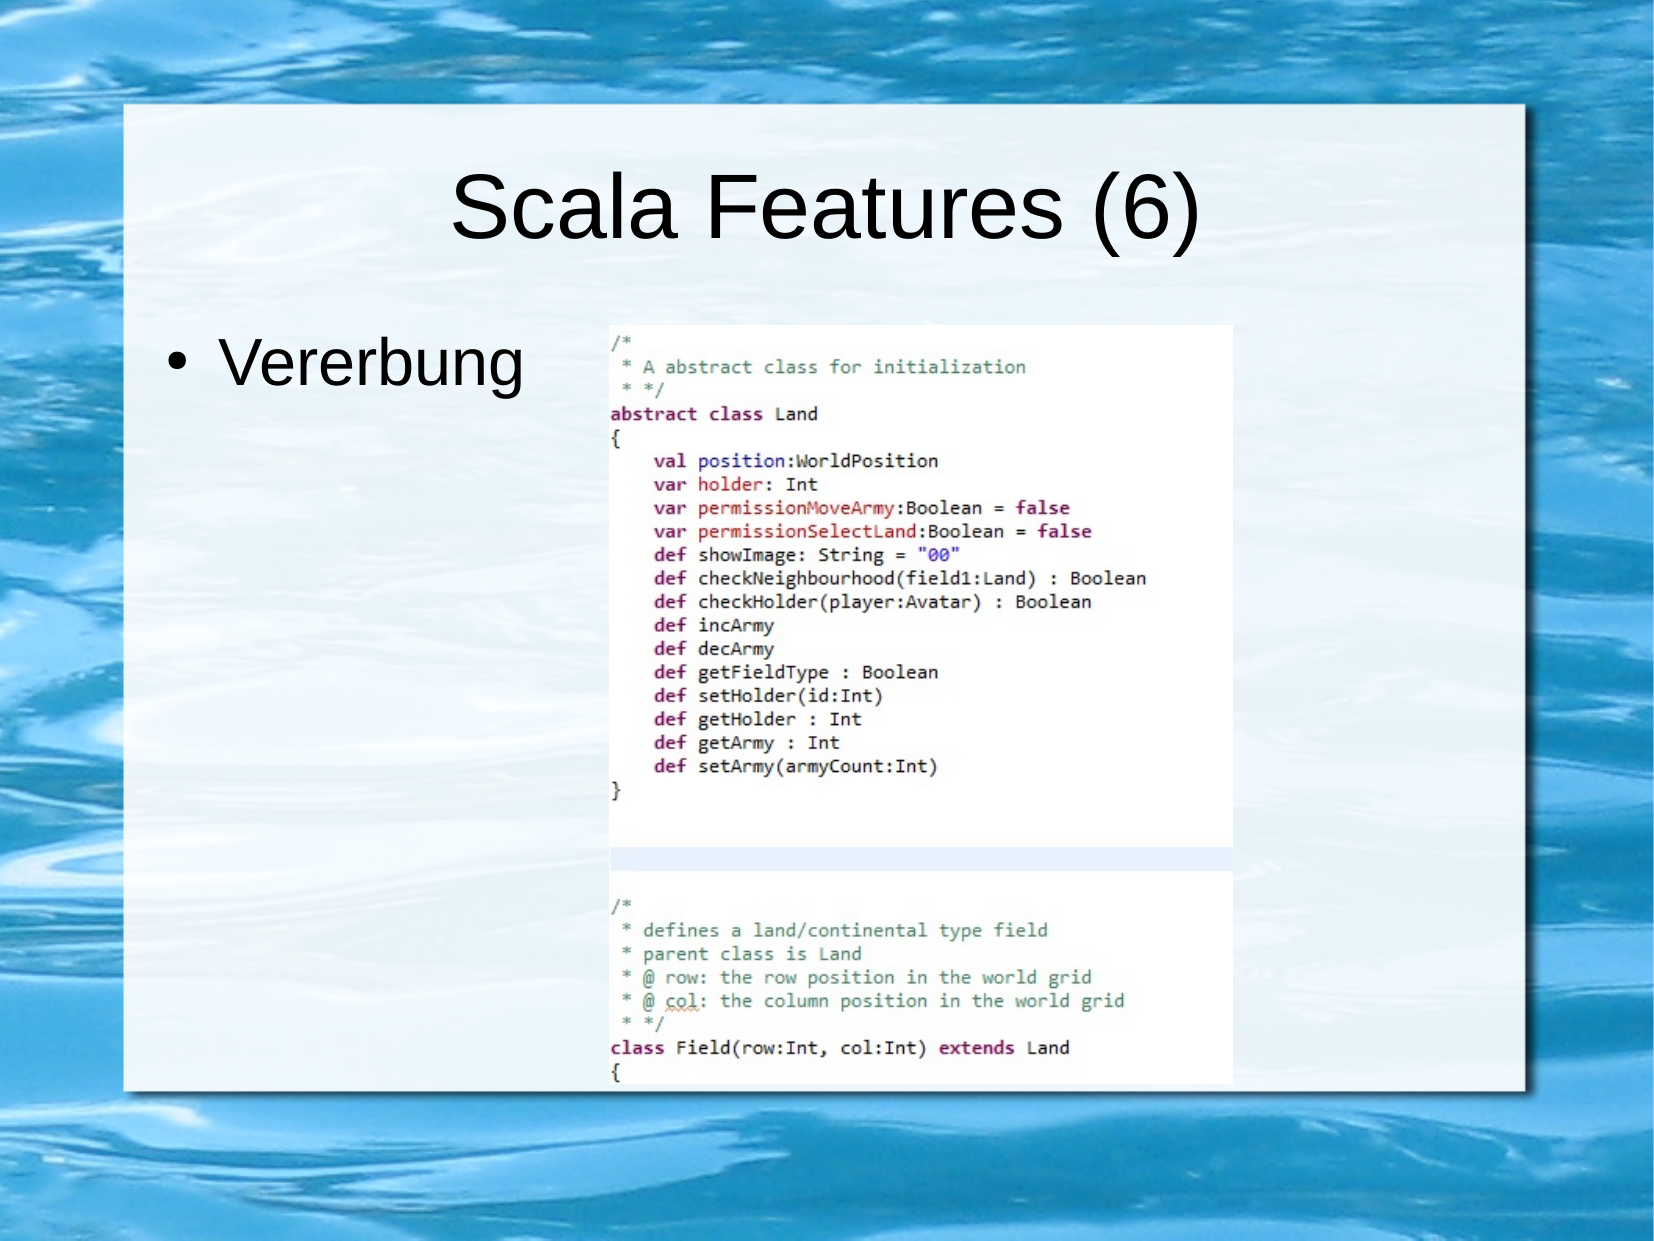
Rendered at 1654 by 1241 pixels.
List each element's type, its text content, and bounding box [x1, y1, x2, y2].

picture [0, 0, 1654, 1241]
list Vererbung [147, 324, 1506, 1063]
title Scala Features (6) [147, 118, 1506, 296]
